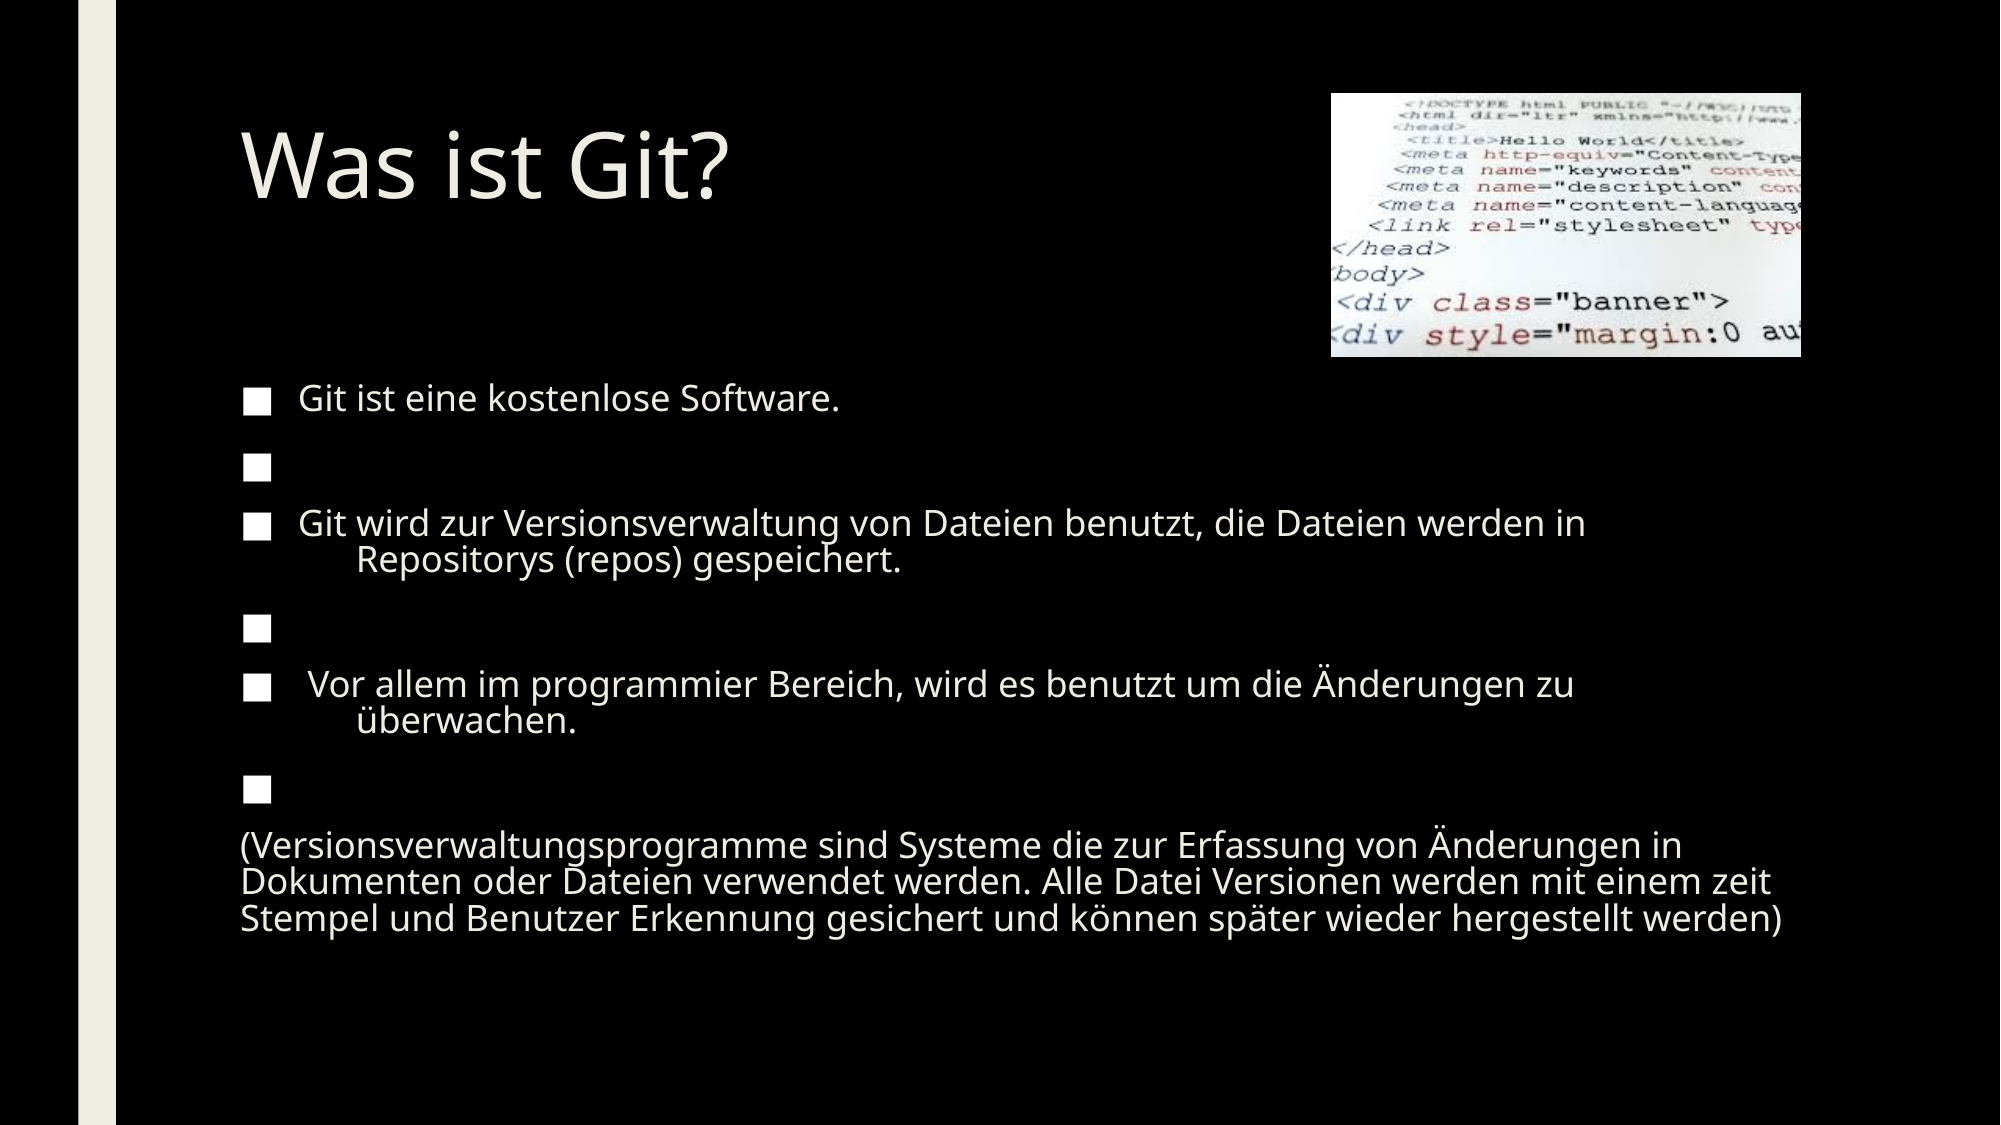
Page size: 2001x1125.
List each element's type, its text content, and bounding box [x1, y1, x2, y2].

list Git ist eine kostenlose Software. Git wird zur Versionsverwaltung von Dateien benutzt, die Dateien werden in Repositorys (repos) gespeichert. Vor allem im programmier Bereich, wird es benutzt um die Änderungen zu überwachen. (Versionsverwaltungsprogramme sind Systeme die zur Erfassung von Änderungen in Dokumenten oder Dateien verwendet werden. Alle Datei Versionen werden mit einem zeit Stempel und Benutzer Erkennung gesichert und können später wieder hergestellt werden) [225, 375, 1801, 963]
title Was ist Git? [225, 112, 1331, 357]
picture [1331, 93, 1801, 357]
